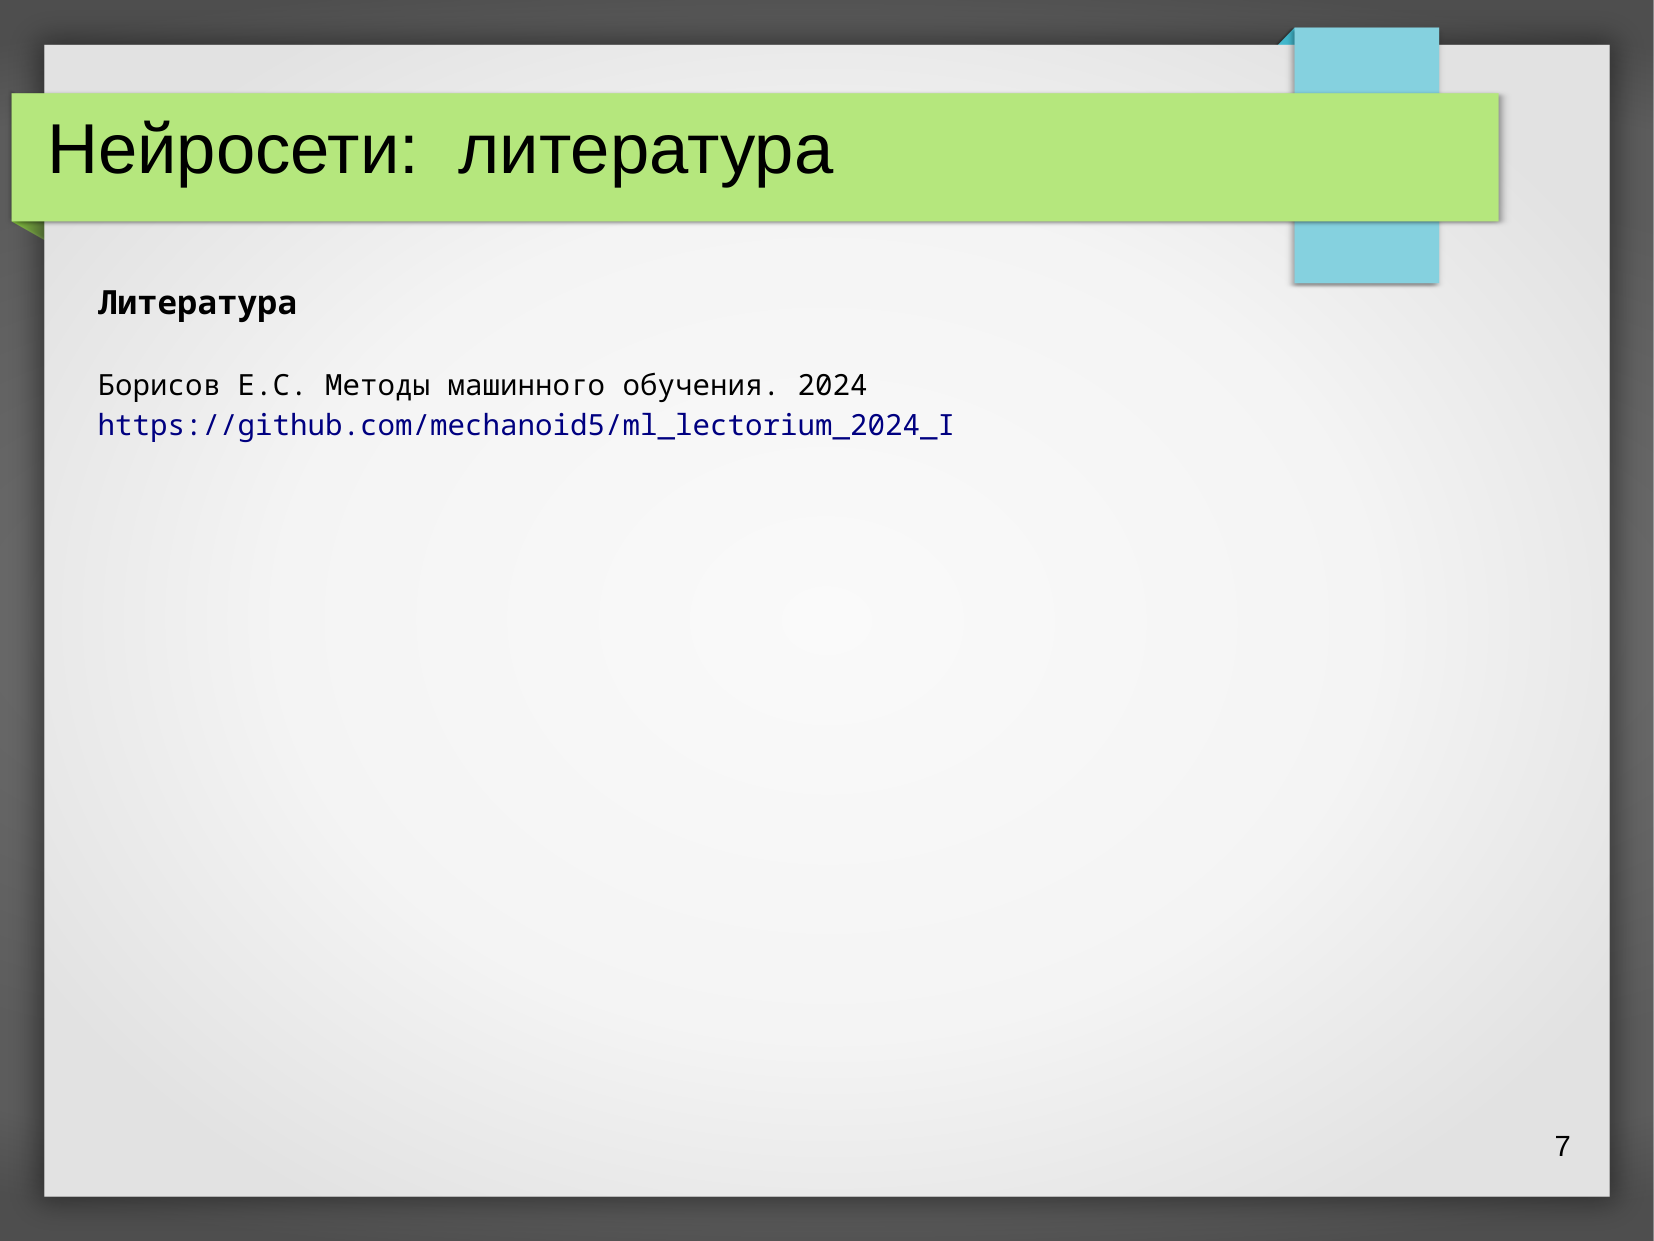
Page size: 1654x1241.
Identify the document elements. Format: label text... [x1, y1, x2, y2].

title Нейросети: литература [47, 96, 1536, 201]
text_box Литература Борисов Е.С. Методы машинного обучения. 2024 https://github.com/mechanoid5/ml_lectorium_2024_I [82, 271, 1607, 1072]
picture [0, 0, 1654, 1241]
